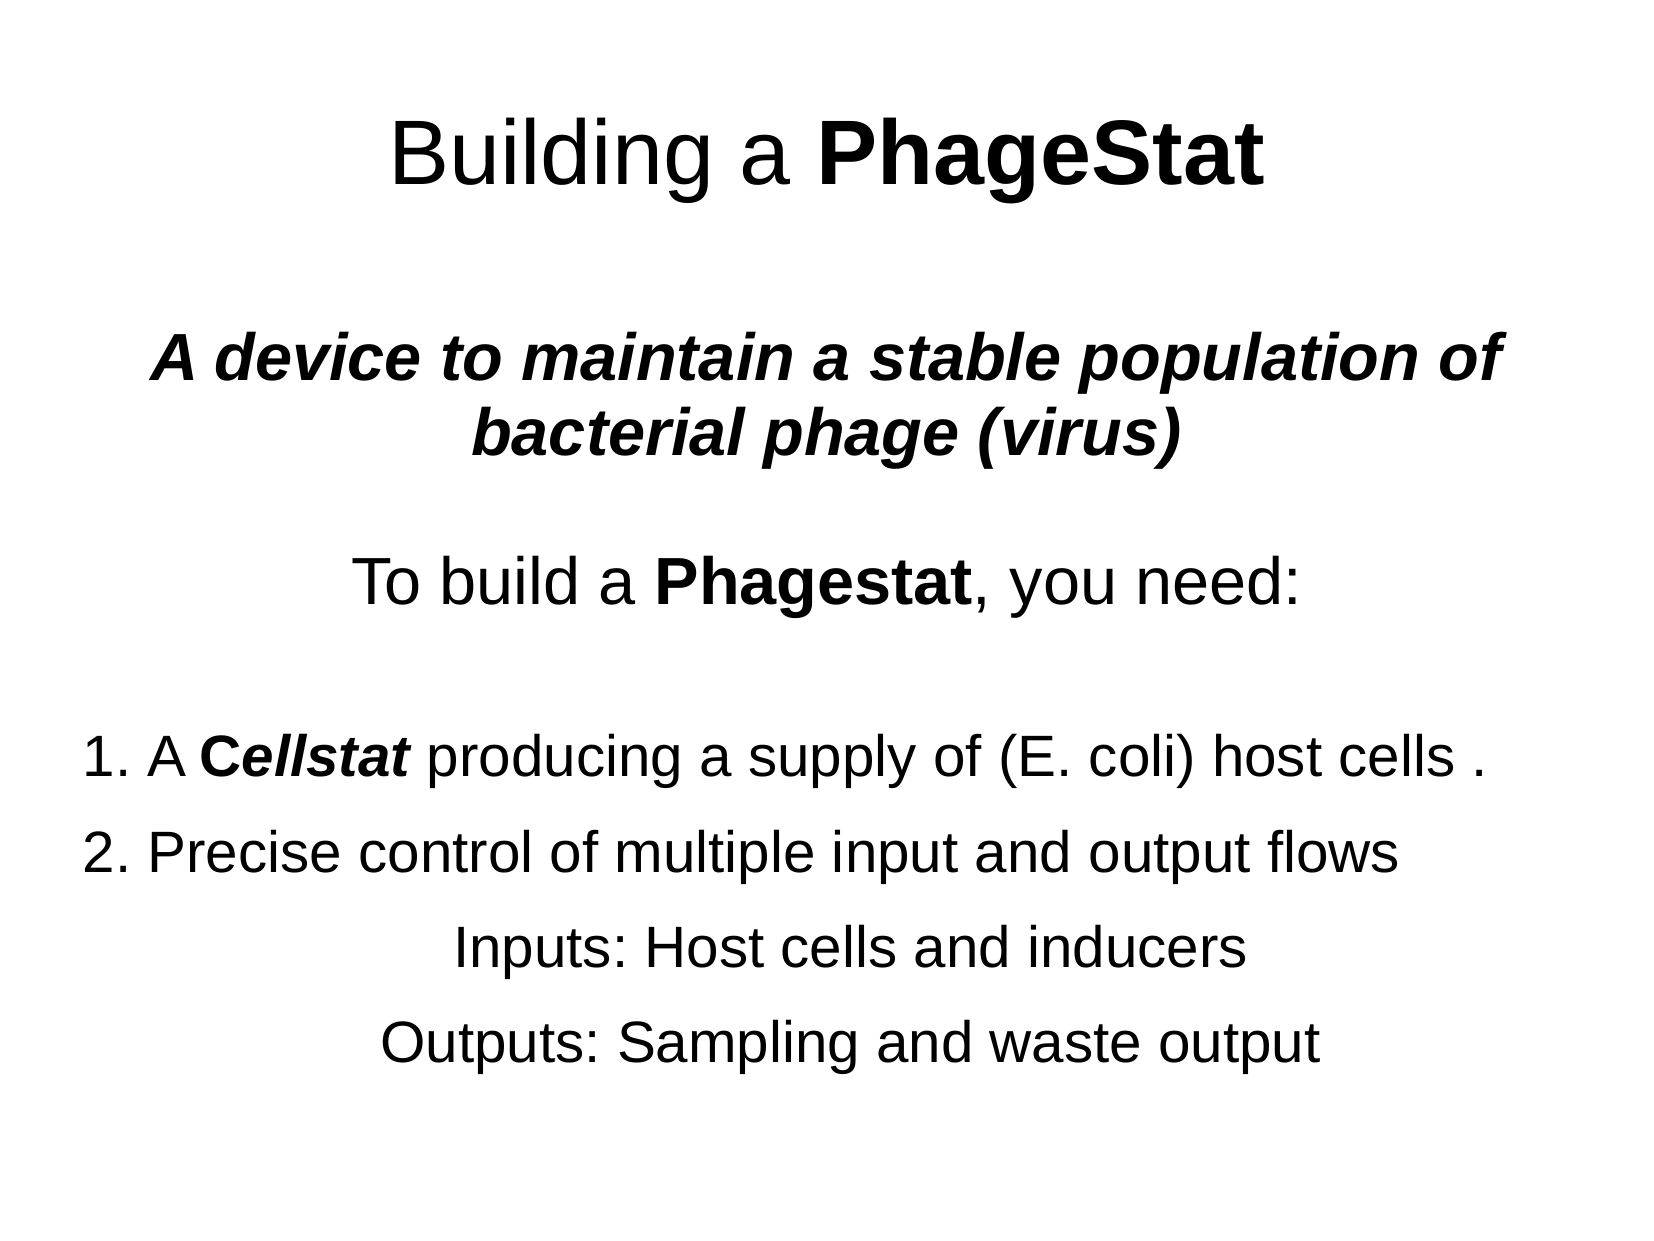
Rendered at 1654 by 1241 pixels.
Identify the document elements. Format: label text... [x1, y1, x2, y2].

title Building a PhageStat [82, 49, 1571, 240]
subtitle A device to maintain a stable population of bacterial phage (virus) To build a Phagestat, you need: A Cellstat producing a supply of (E. coli) host cells . Precise control of multiple input and output flows Inputs: Host cells and inducers Outputs: Sampling and waste output [82, 240, 1571, 1156]
